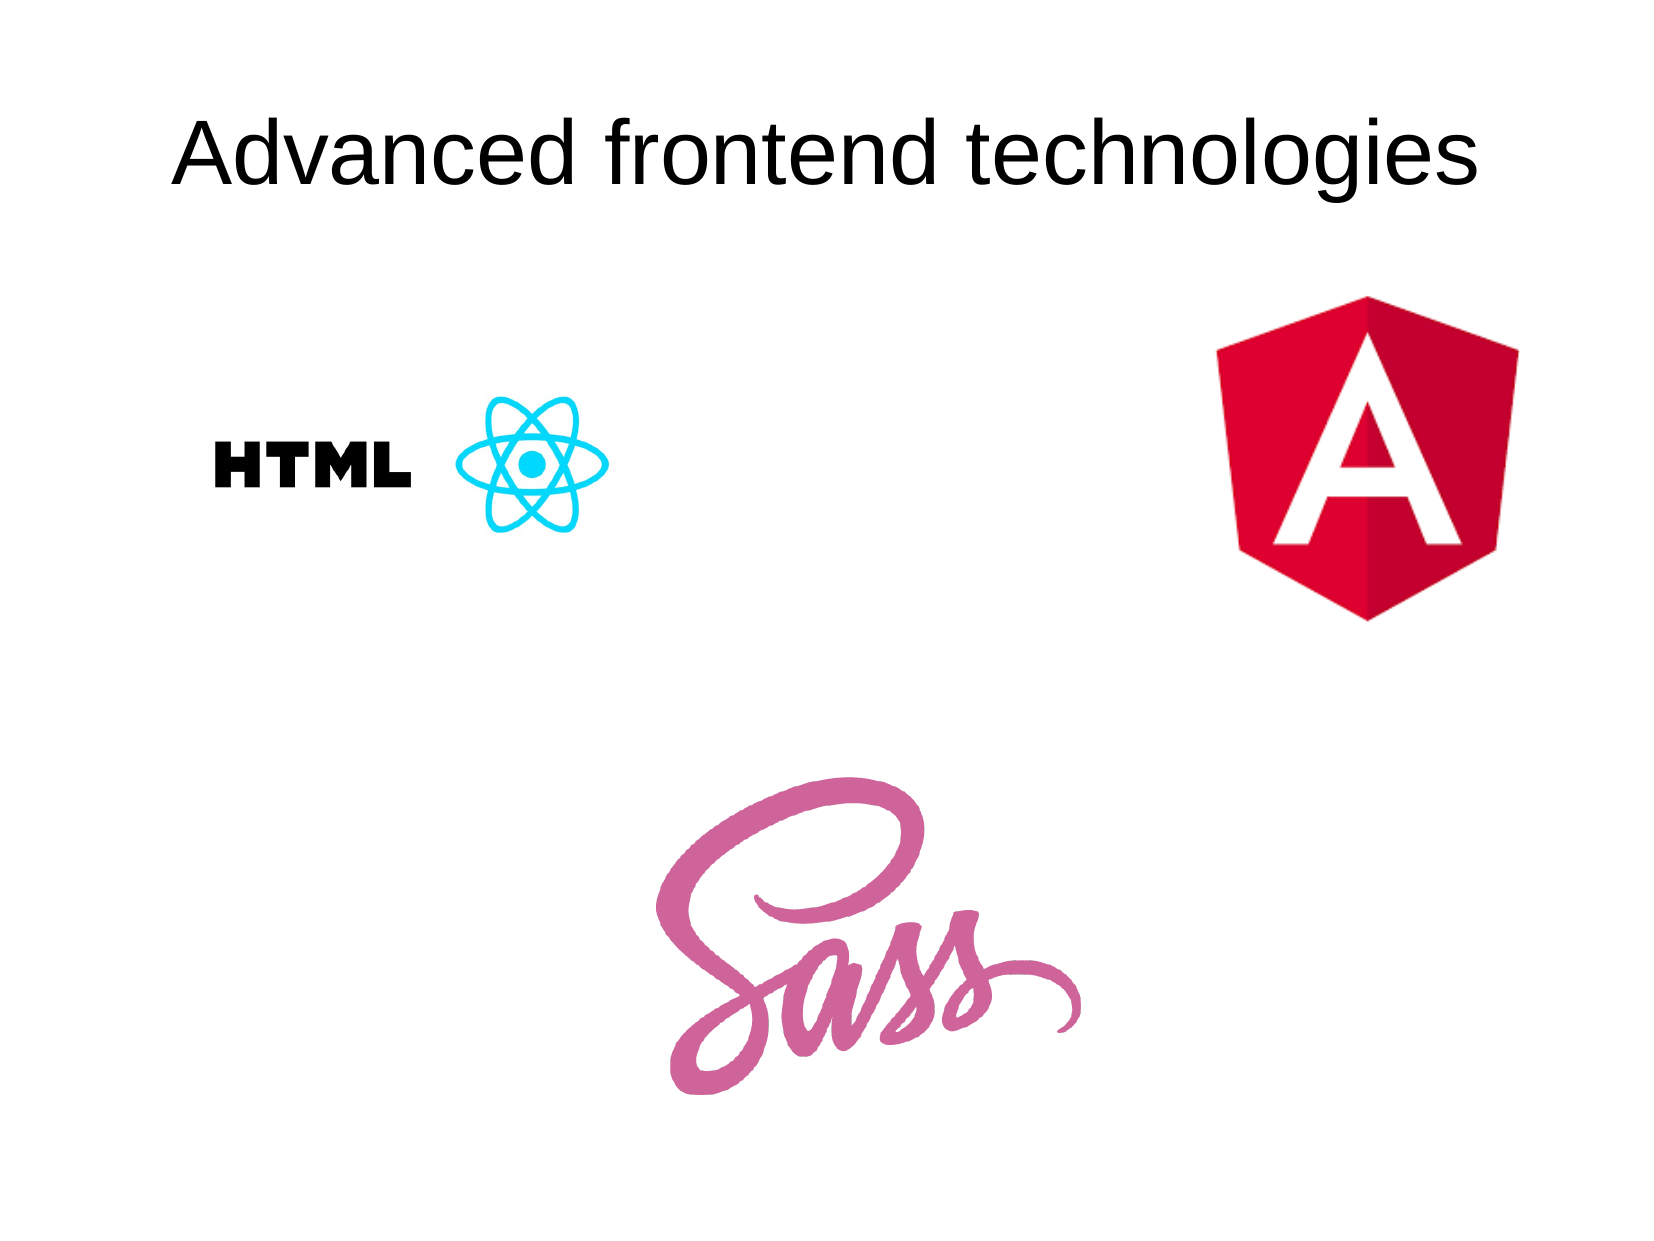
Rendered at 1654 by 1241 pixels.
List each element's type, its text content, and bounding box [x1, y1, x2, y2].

title Advanced frontend technologies [82, 49, 1571, 257]
picture [656, 777, 1081, 1096]
picture [118, 299, 706, 631]
picture [1165, 248, 1571, 654]
